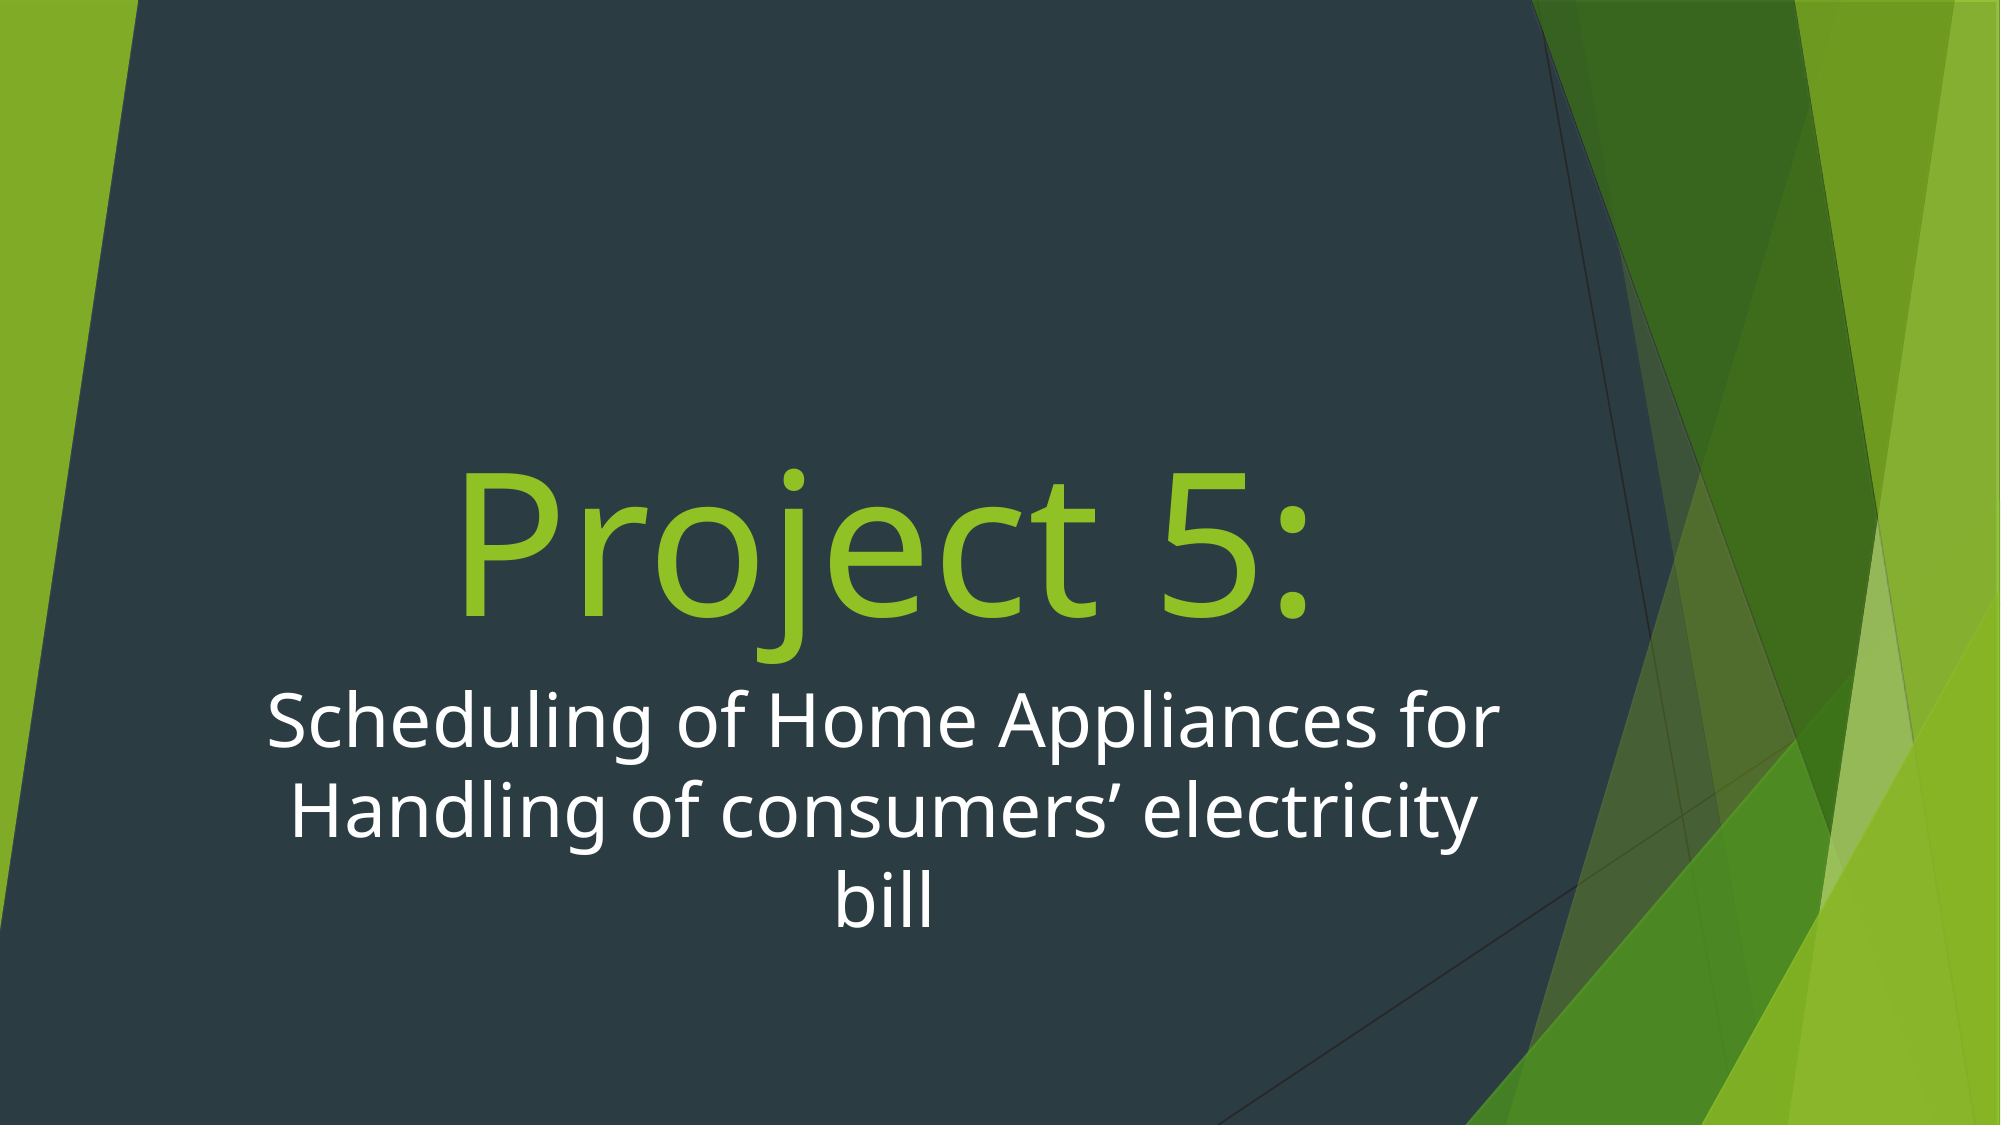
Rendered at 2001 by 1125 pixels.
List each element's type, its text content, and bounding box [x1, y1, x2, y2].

title Project 5: [247, 394, 1522, 664]
subtitle Scheduling of Home Appliances for Handling of consumers’ electricity bill [247, 664, 1522, 845]
